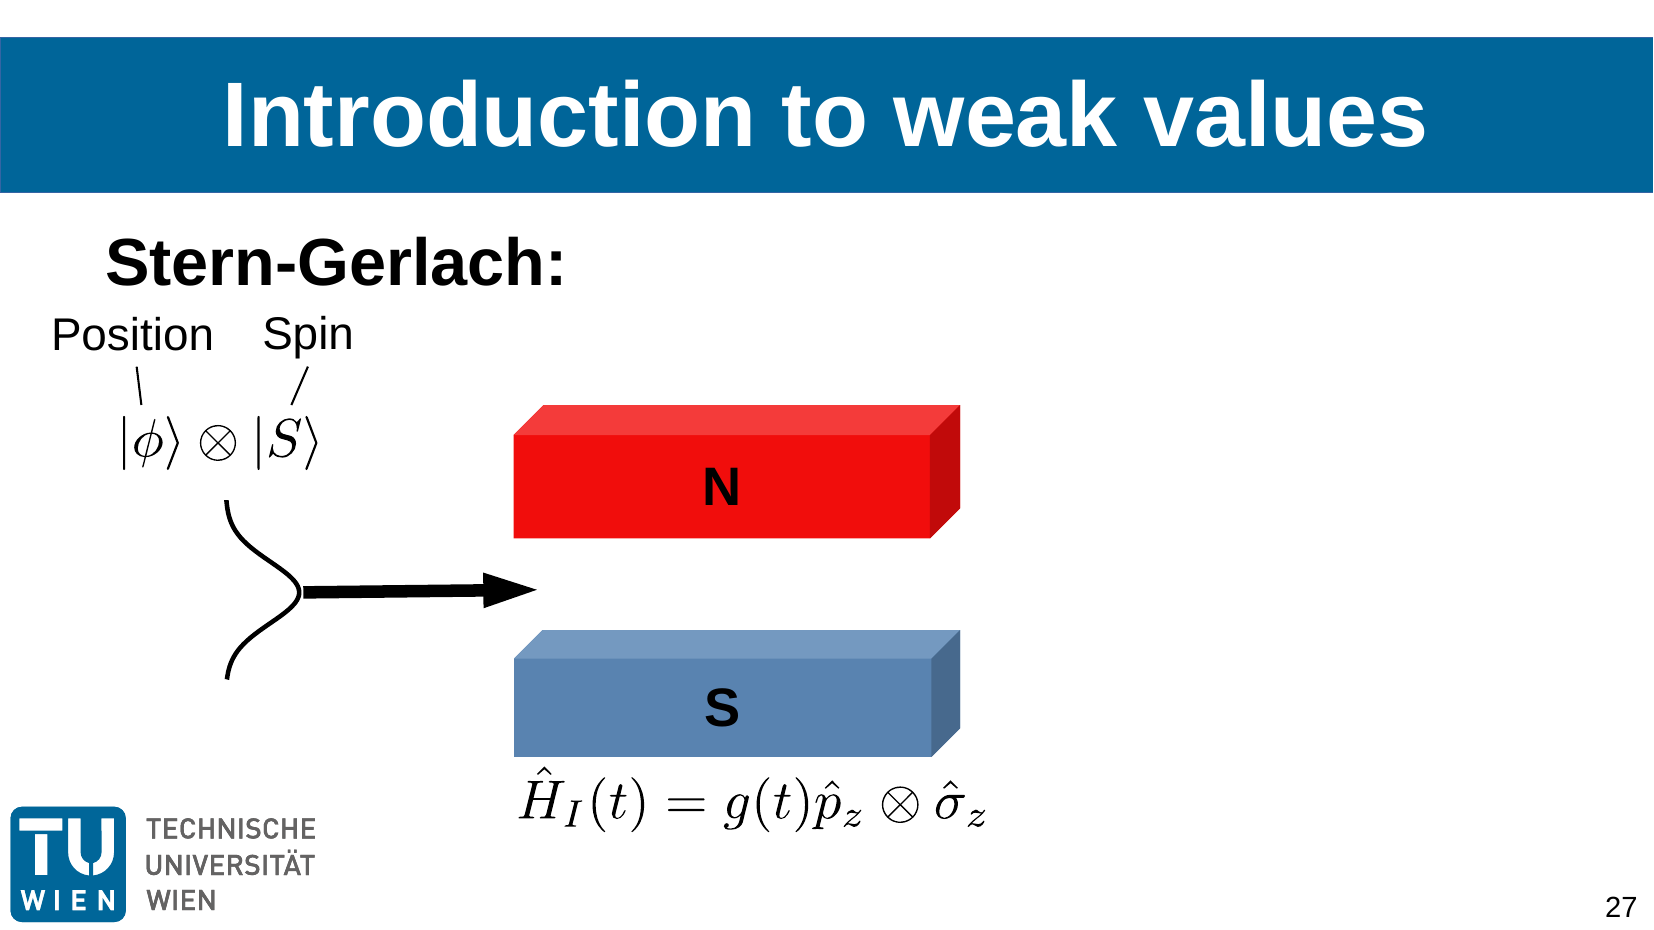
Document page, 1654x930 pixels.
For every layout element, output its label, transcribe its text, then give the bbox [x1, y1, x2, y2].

text_box Position [36, 301, 233, 368]
title Introduction to weak values [0, 37, 1653, 193]
picture [187, 489, 323, 691]
picture [503, 765, 991, 841]
text_box Spin [247, 300, 371, 367]
text_box S [514, 659, 931, 757]
list Stern-Gerlach: [105, 225, 1593, 765]
text_box N [513, 436, 929, 539]
picture [113, 412, 331, 478]
